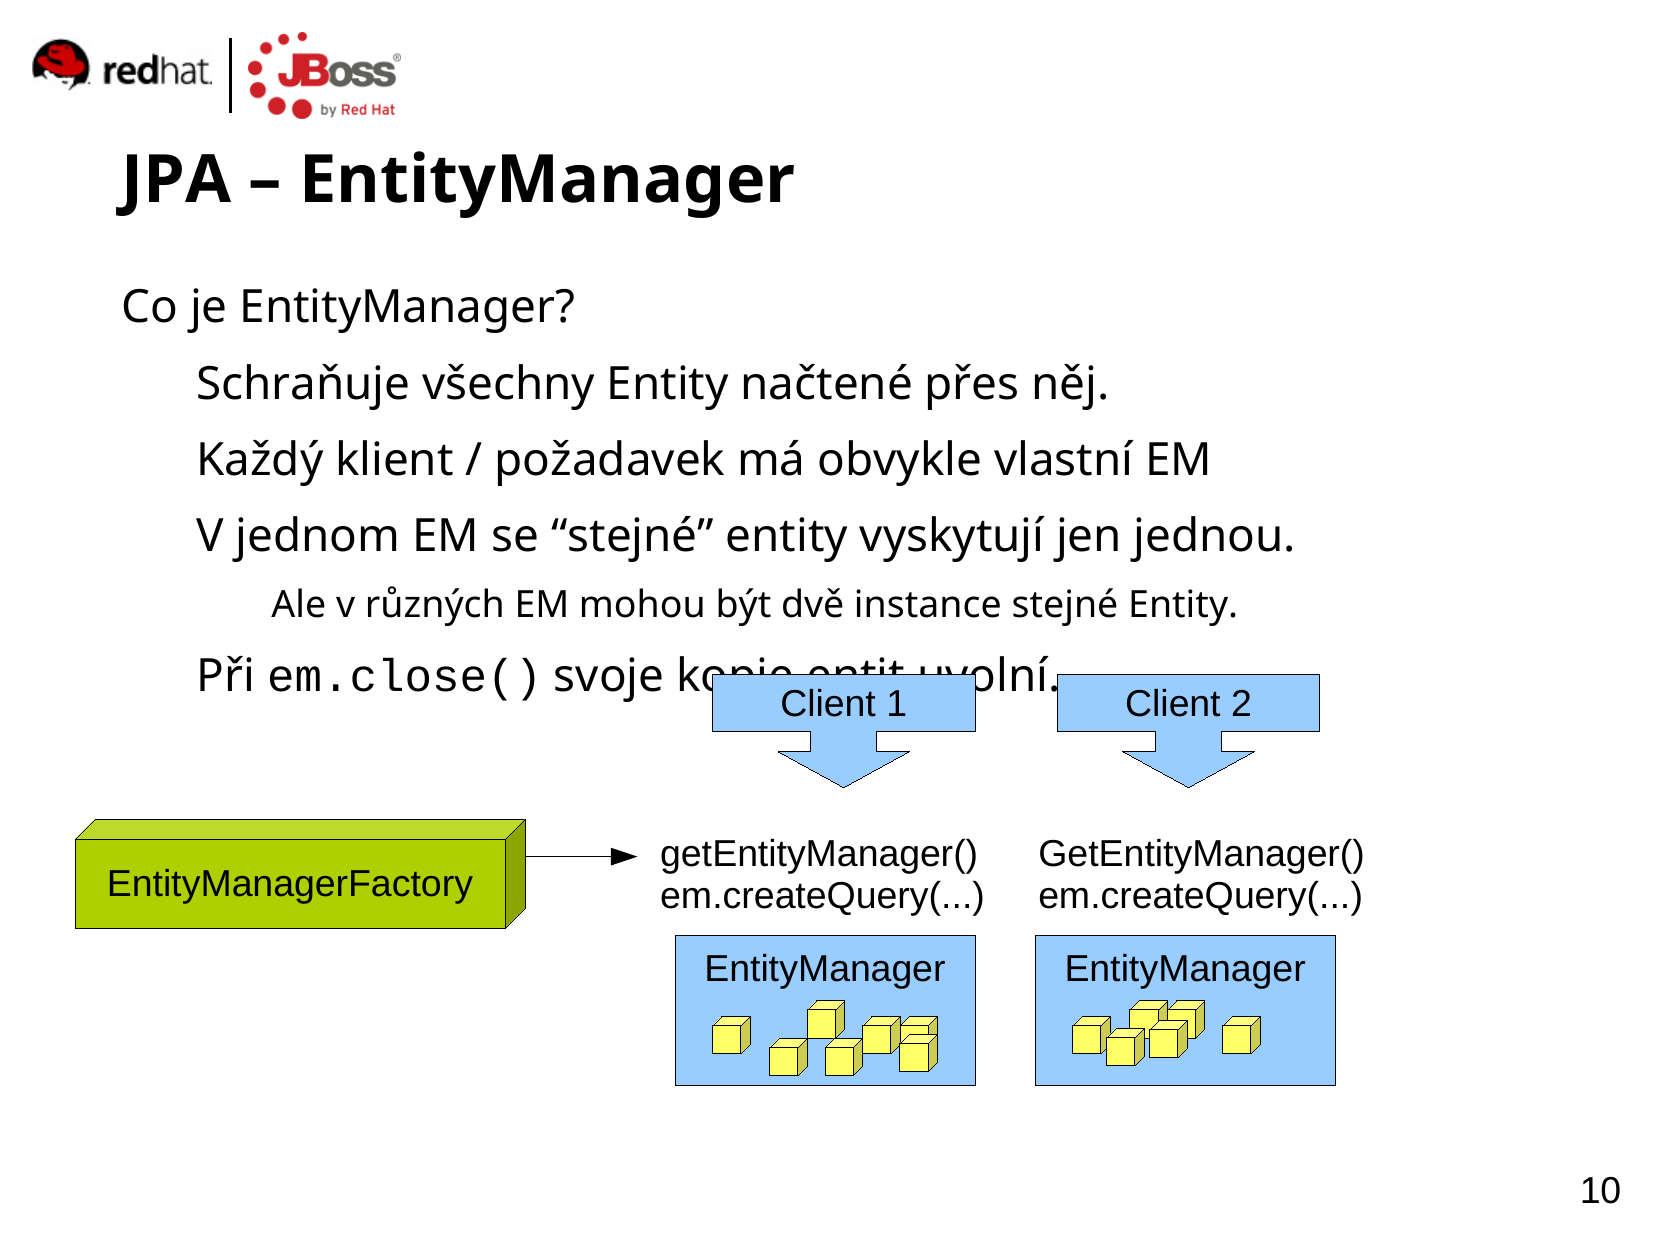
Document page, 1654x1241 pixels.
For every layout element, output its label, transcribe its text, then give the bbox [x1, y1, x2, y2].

text_box [825, 1016, 938, 1076]
text_box [769, 1000, 845, 1076]
text_box [712, 1016, 751, 1054]
list Co je EntityManager? Schraňuje všechny Entity načtené přes něj. Každý klient / požadavek má obvykle vlastní EM V jednom EM se “stejné” entity vyskytují jen jednou. Ale v různých EM mohou být dvě instance stejné Entity. Při em.close() svoje kopie entit uvolní. [121, 273, 1534, 644]
text_box getEntityManager() em.createQuery(...) [645, 824, 1000, 924]
text_box Client 1 [712, 674, 976, 788]
picture [248, 32, 401, 80]
text_box EntityManagerFactory [75, 840, 505, 929]
text_box EntityManager [675, 935, 976, 1086]
title JPA – EntityManager [121, 80, 1534, 273]
text_box EntityManager [1035, 935, 1336, 1086]
picture [31, 37, 212, 98]
text_box GetEntityManager() em.createQuery(...) [1023, 824, 1379, 924]
text_box [1072, 1000, 1205, 1066]
text_box Client 2 [1057, 674, 1320, 788]
text_box [1222, 1016, 1261, 1054]
